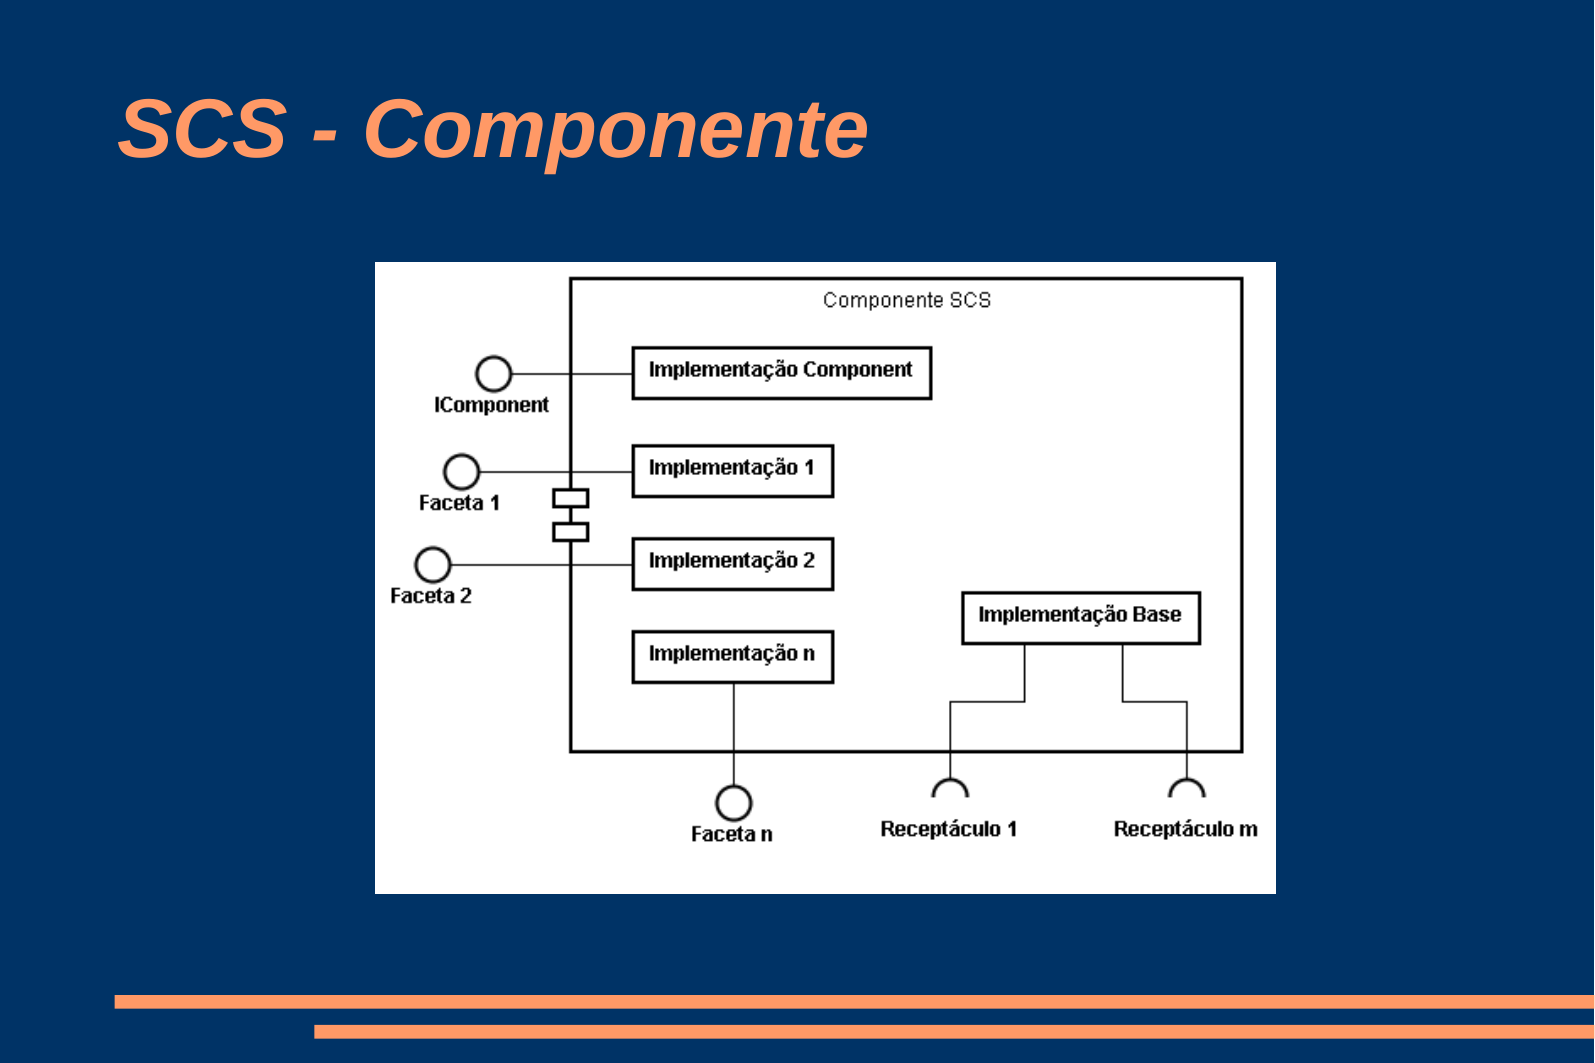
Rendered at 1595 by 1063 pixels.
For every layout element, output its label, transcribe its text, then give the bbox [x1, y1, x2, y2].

picture [375, 262, 1276, 894]
title SCS - Componente [117, 39, 1479, 218]
